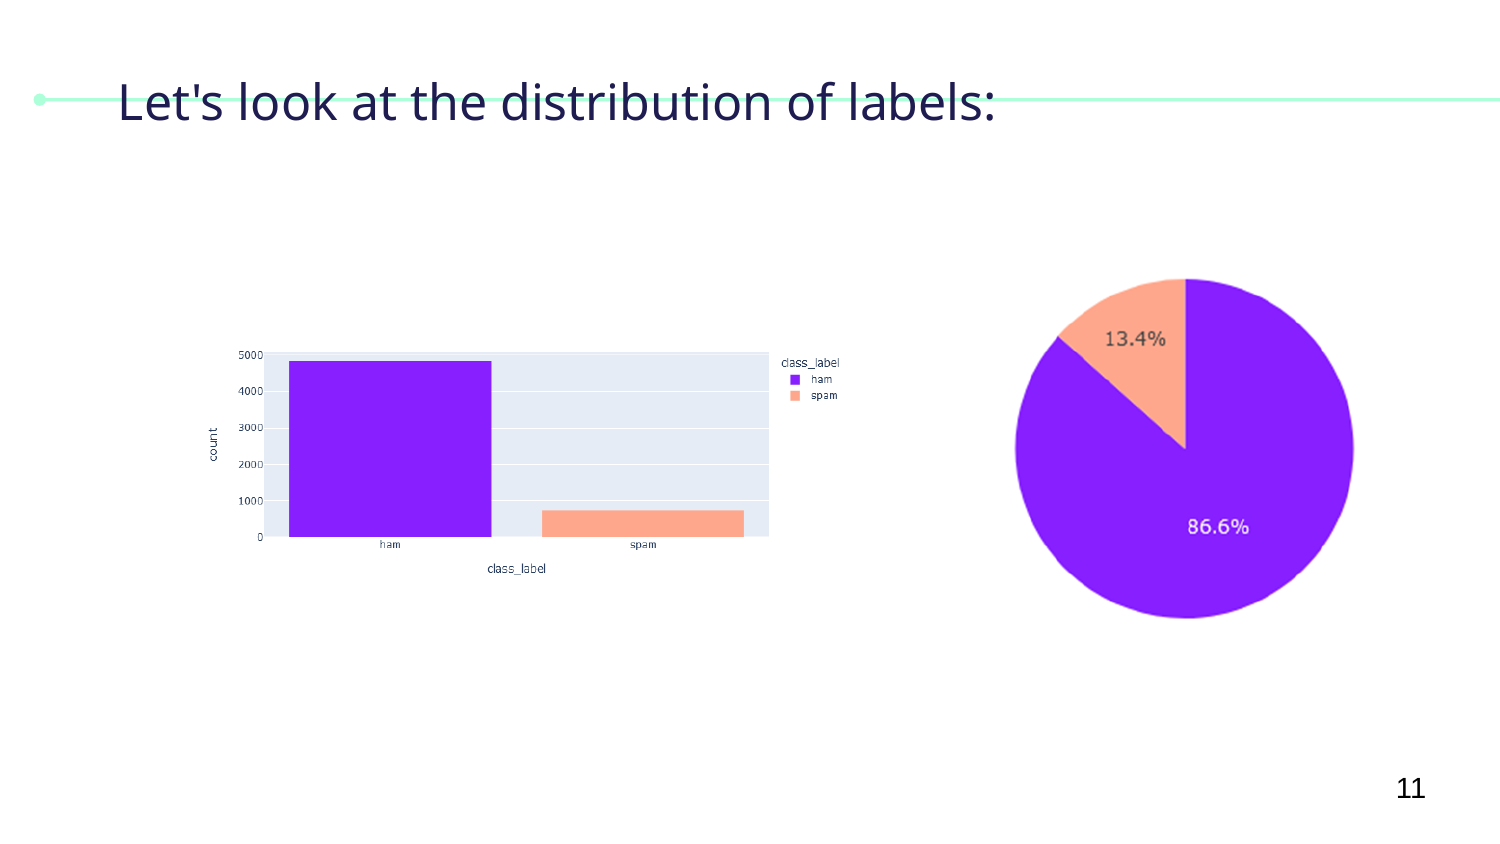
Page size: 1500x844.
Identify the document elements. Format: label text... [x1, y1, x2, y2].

title Let's look at the distribution of labels: [102, 55, 1101, 144]
text_box 11 [1380, 761, 1450, 812]
picture [977, 268, 1428, 629]
picture [166, 297, 861, 596]
